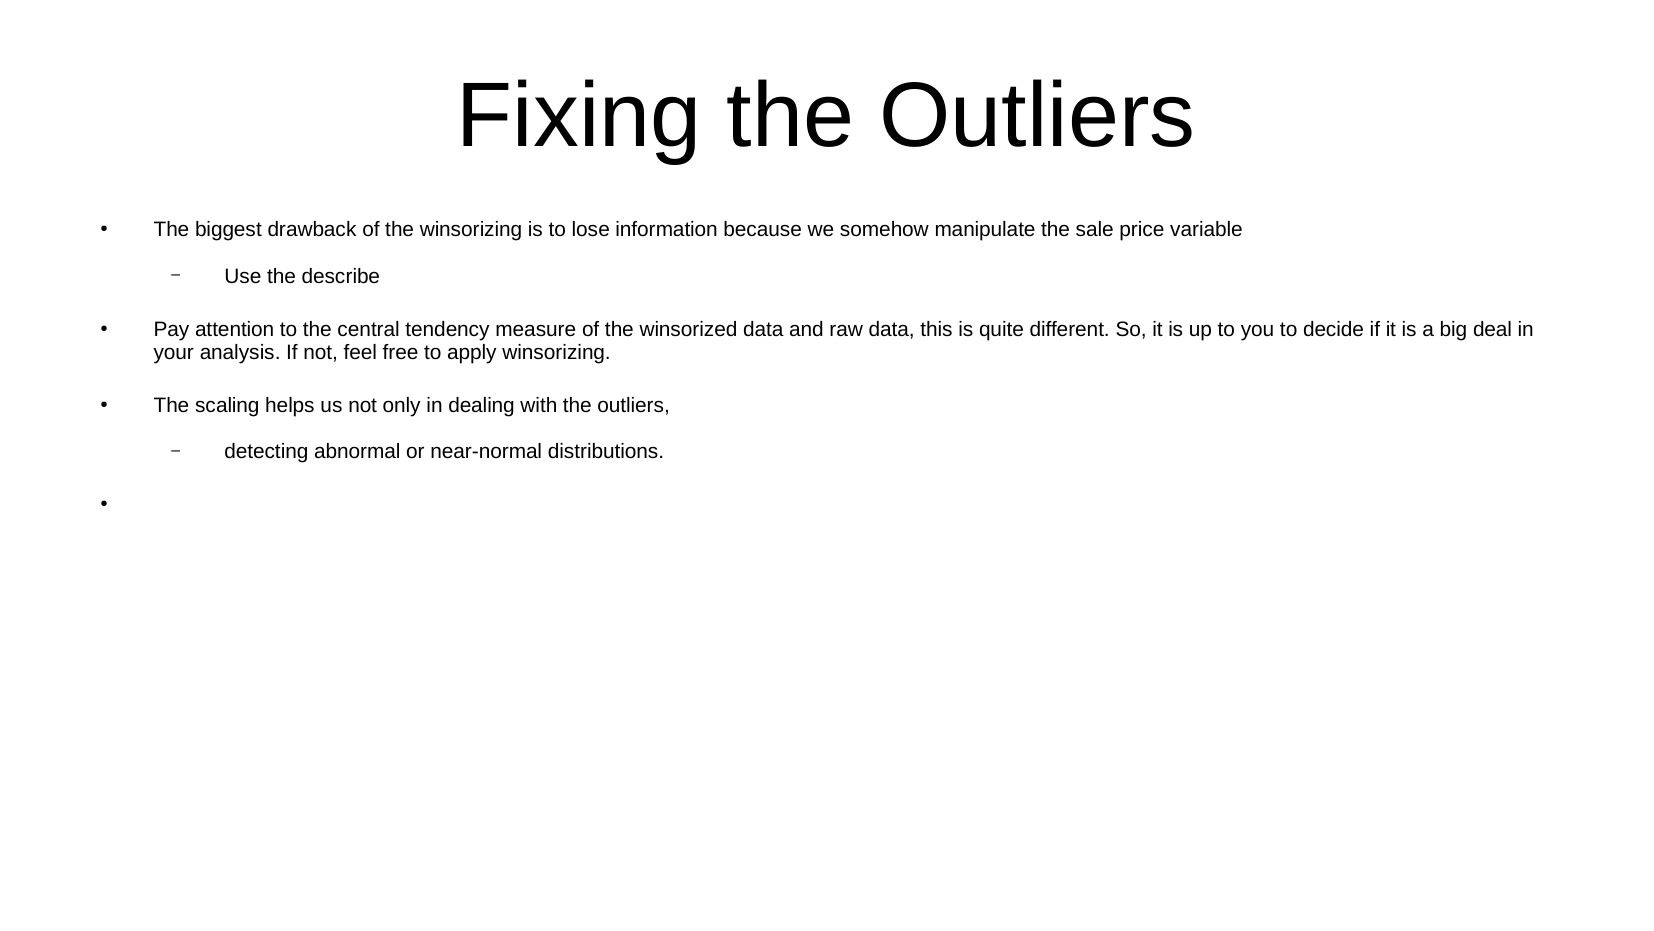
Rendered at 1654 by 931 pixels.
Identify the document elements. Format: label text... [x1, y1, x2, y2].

list The biggest drawback of the winsorizing is to lose information because we somehow manipulate the sale price variable Use the describe Pay attention to the central tendency measure of the winsorized data and raw data, this is quite different. So, it is up to you to decide if it is a big deal in your analysis. If not, feel free to apply winsorizing. The scaling helps us not only in dealing with the outliers, detecting abnormal or near-normal distributions. [82, 217, 1571, 758]
title Fixing the Outliers [82, 37, 1571, 193]
